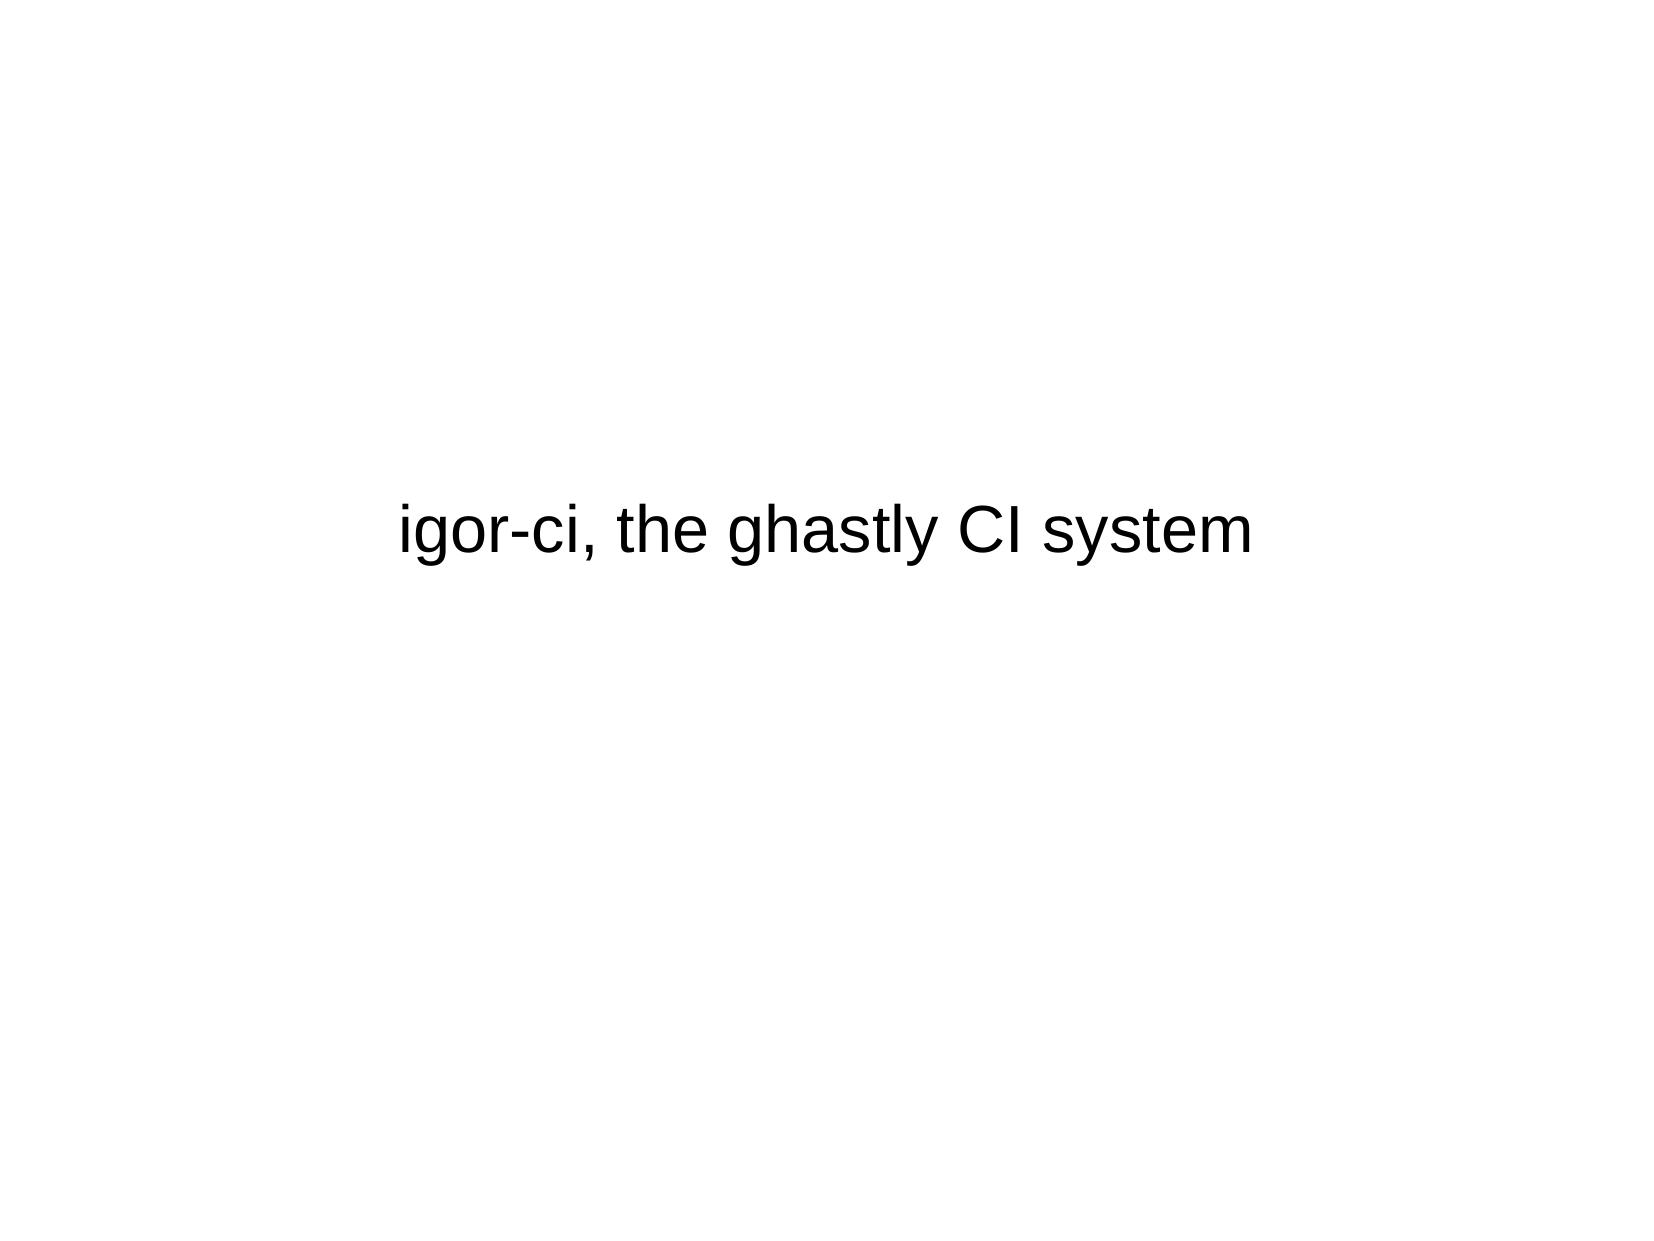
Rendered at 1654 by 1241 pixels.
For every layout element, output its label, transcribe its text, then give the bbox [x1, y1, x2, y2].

subtitle igor-ci, the ghastly CI system [82, 49, 1571, 1010]
